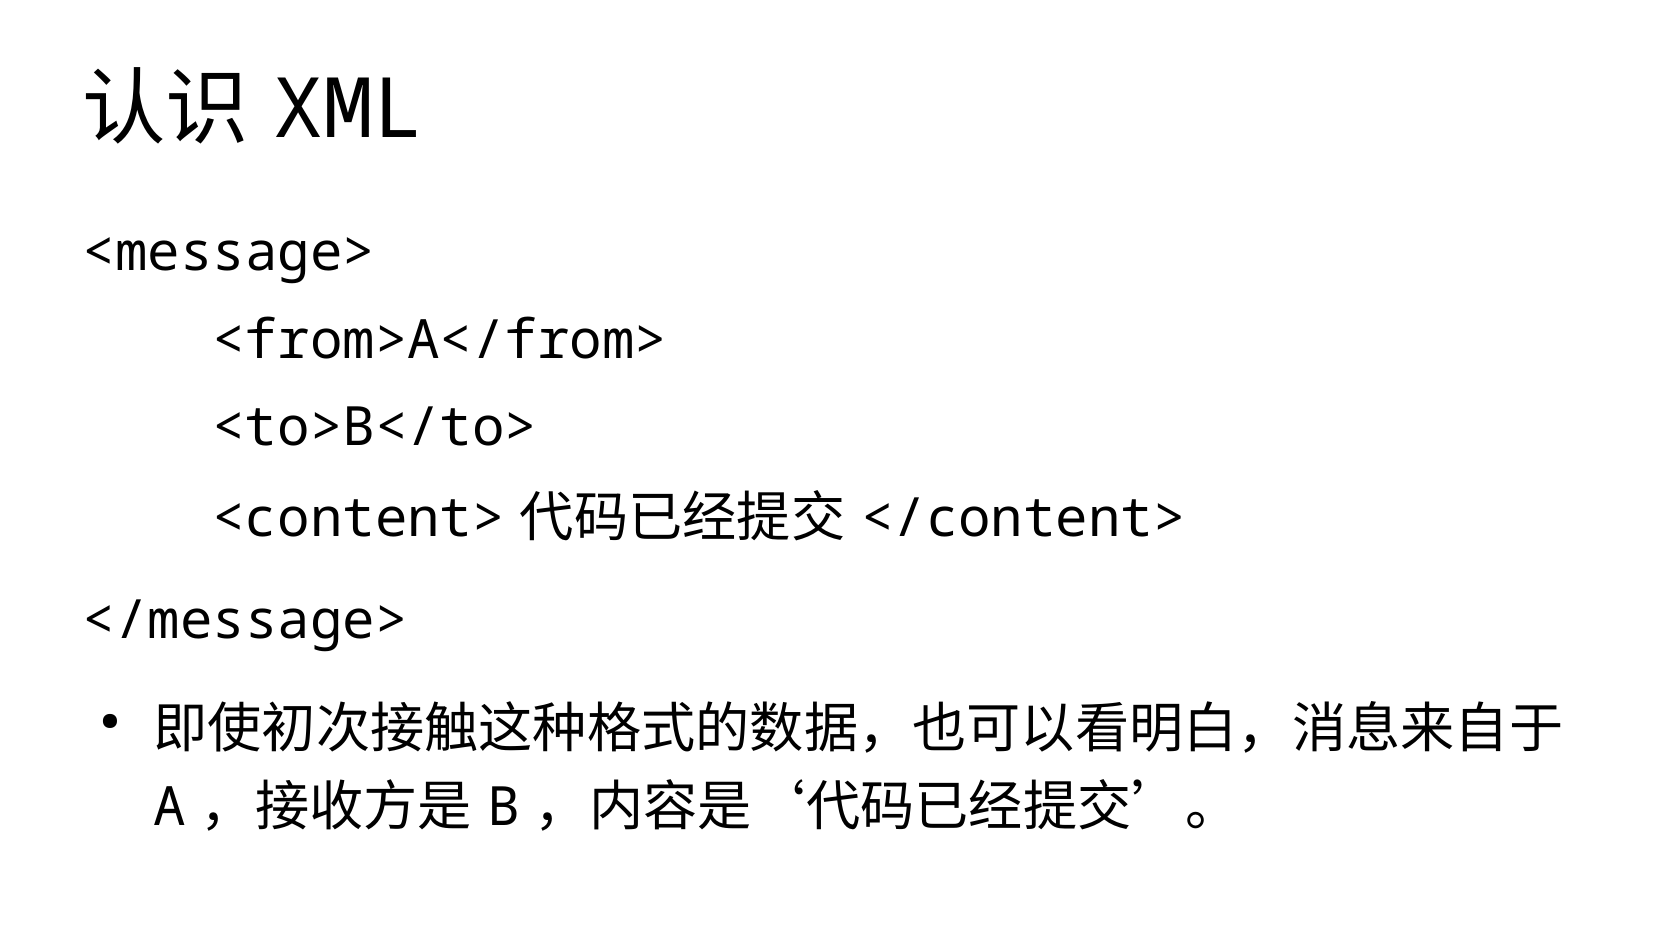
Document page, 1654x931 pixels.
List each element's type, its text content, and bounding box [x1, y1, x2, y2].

list <message> <from>A</from> <to>B</to> <content>代码已经提交</content> </message> 即使初次接触这种格式的数据，也可以看明白，消息来自于A，接收方是B，内容是‘代码已经提交’。 [82, 217, 1571, 863]
title 认识XML [82, 37, 1571, 166]
